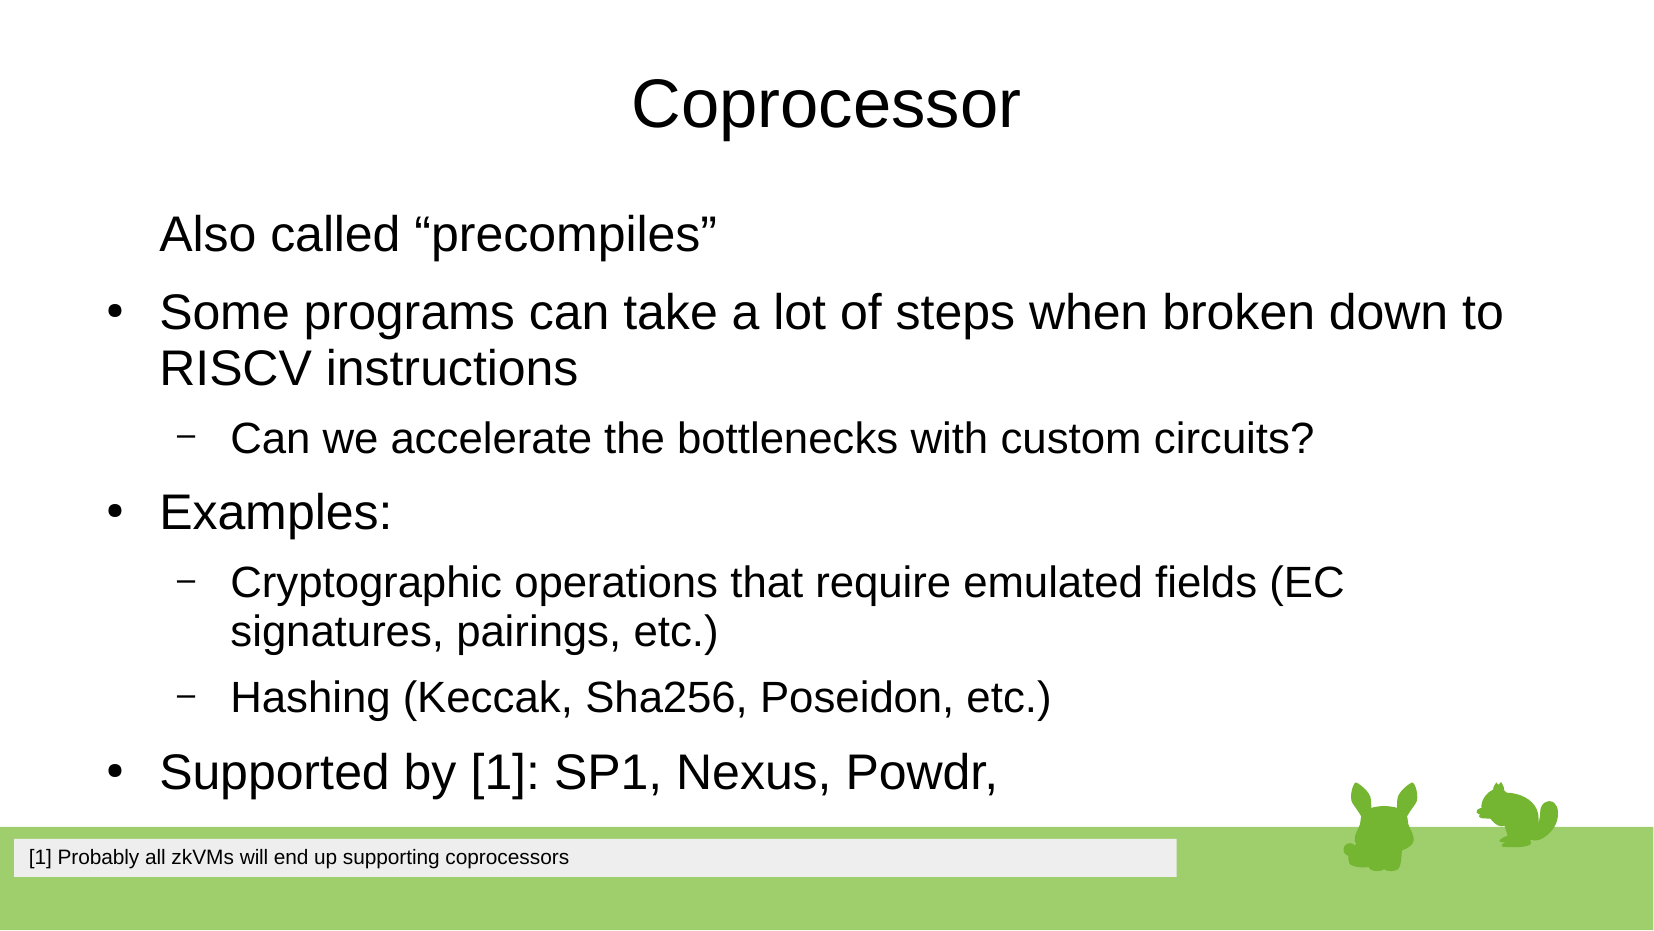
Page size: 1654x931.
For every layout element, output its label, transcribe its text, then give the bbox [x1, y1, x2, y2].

title Coprocessor [88, 29, 1565, 178]
text_box [1] Probably all zkVMs will end up supporting coprocessors [14, 838, 1177, 877]
list Also called “precompiles” Some programs can take a lot of steps when broken down to RISCV instructions Can we accelerate the bottlenecks with custom circuits? Examples: Cryptographic operations that require emulated fields (EC signatures, pairings, etc.) Hashing (Keccak, Sha256, Poseidon, etc.) Supported by [1]: SP1, Nexus, Powdr, [88, 206, 1565, 826]
